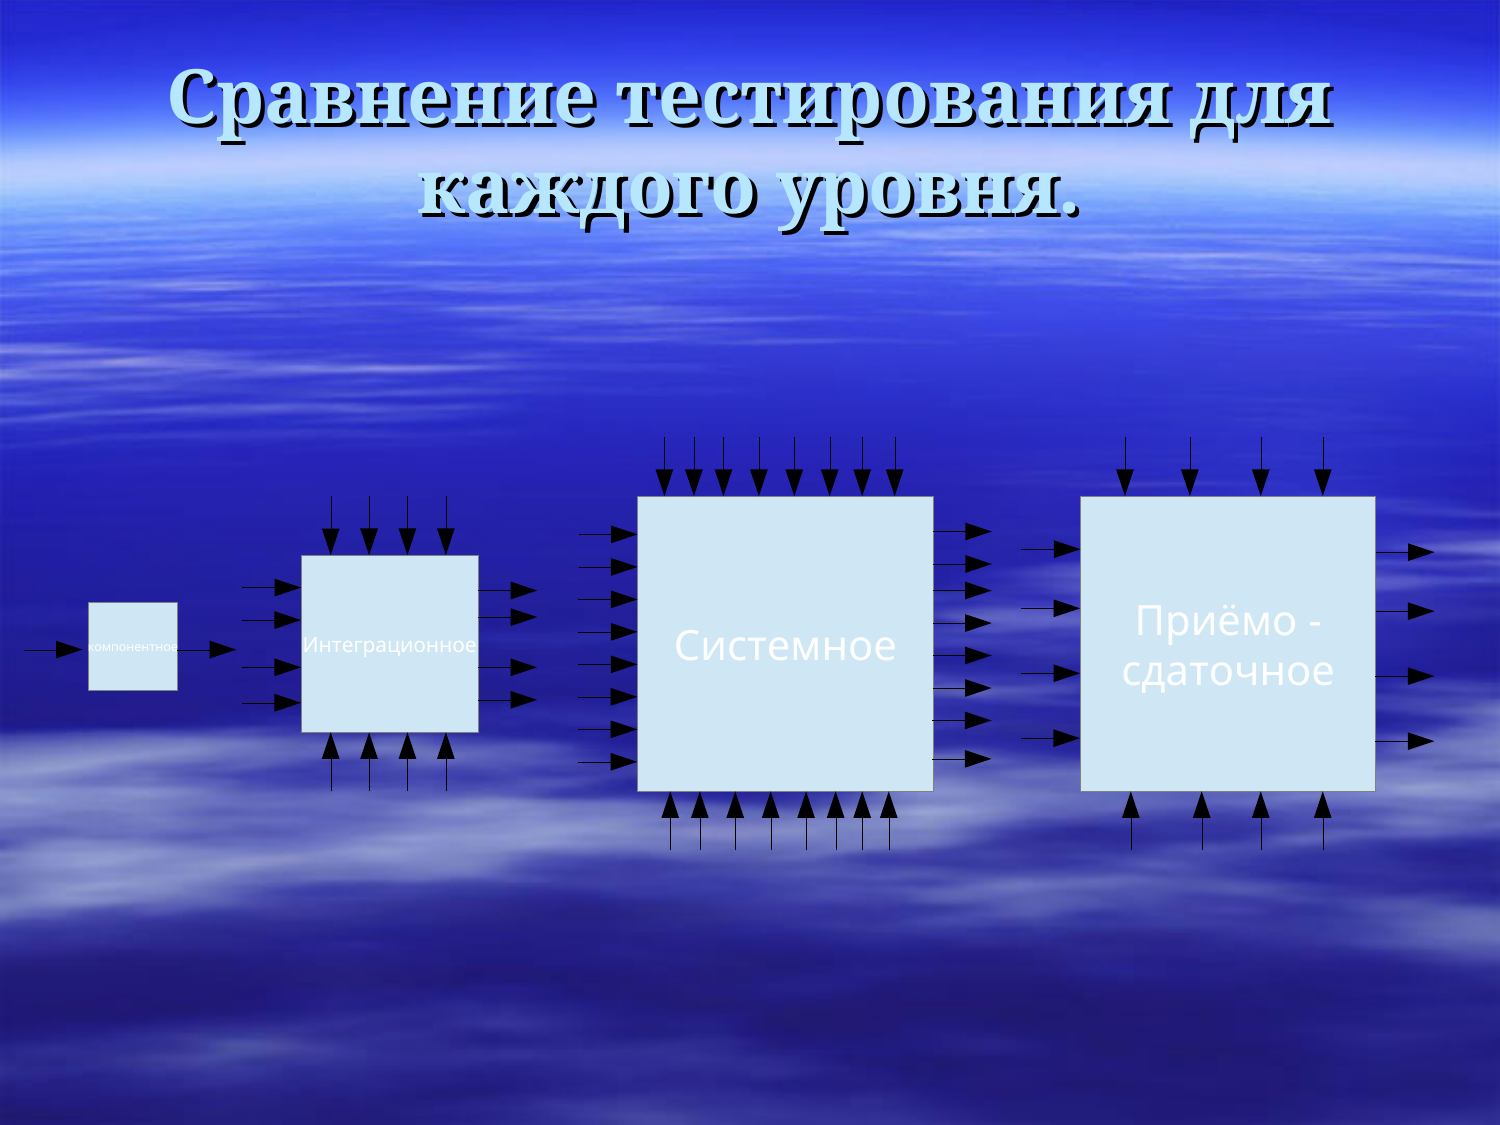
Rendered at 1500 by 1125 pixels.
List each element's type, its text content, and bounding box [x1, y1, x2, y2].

title Сравнение тестирования для каждого уровня. [74, 20, 1424, 257]
text_box Системное [637, 496, 934, 792]
text_box компонентное [88, 602, 178, 691]
text_box Приёмо - сдаточное [1080, 496, 1376, 792]
picture [0, 0, 1500, 1125]
text_box Интеграционное [301, 555, 479, 733]
